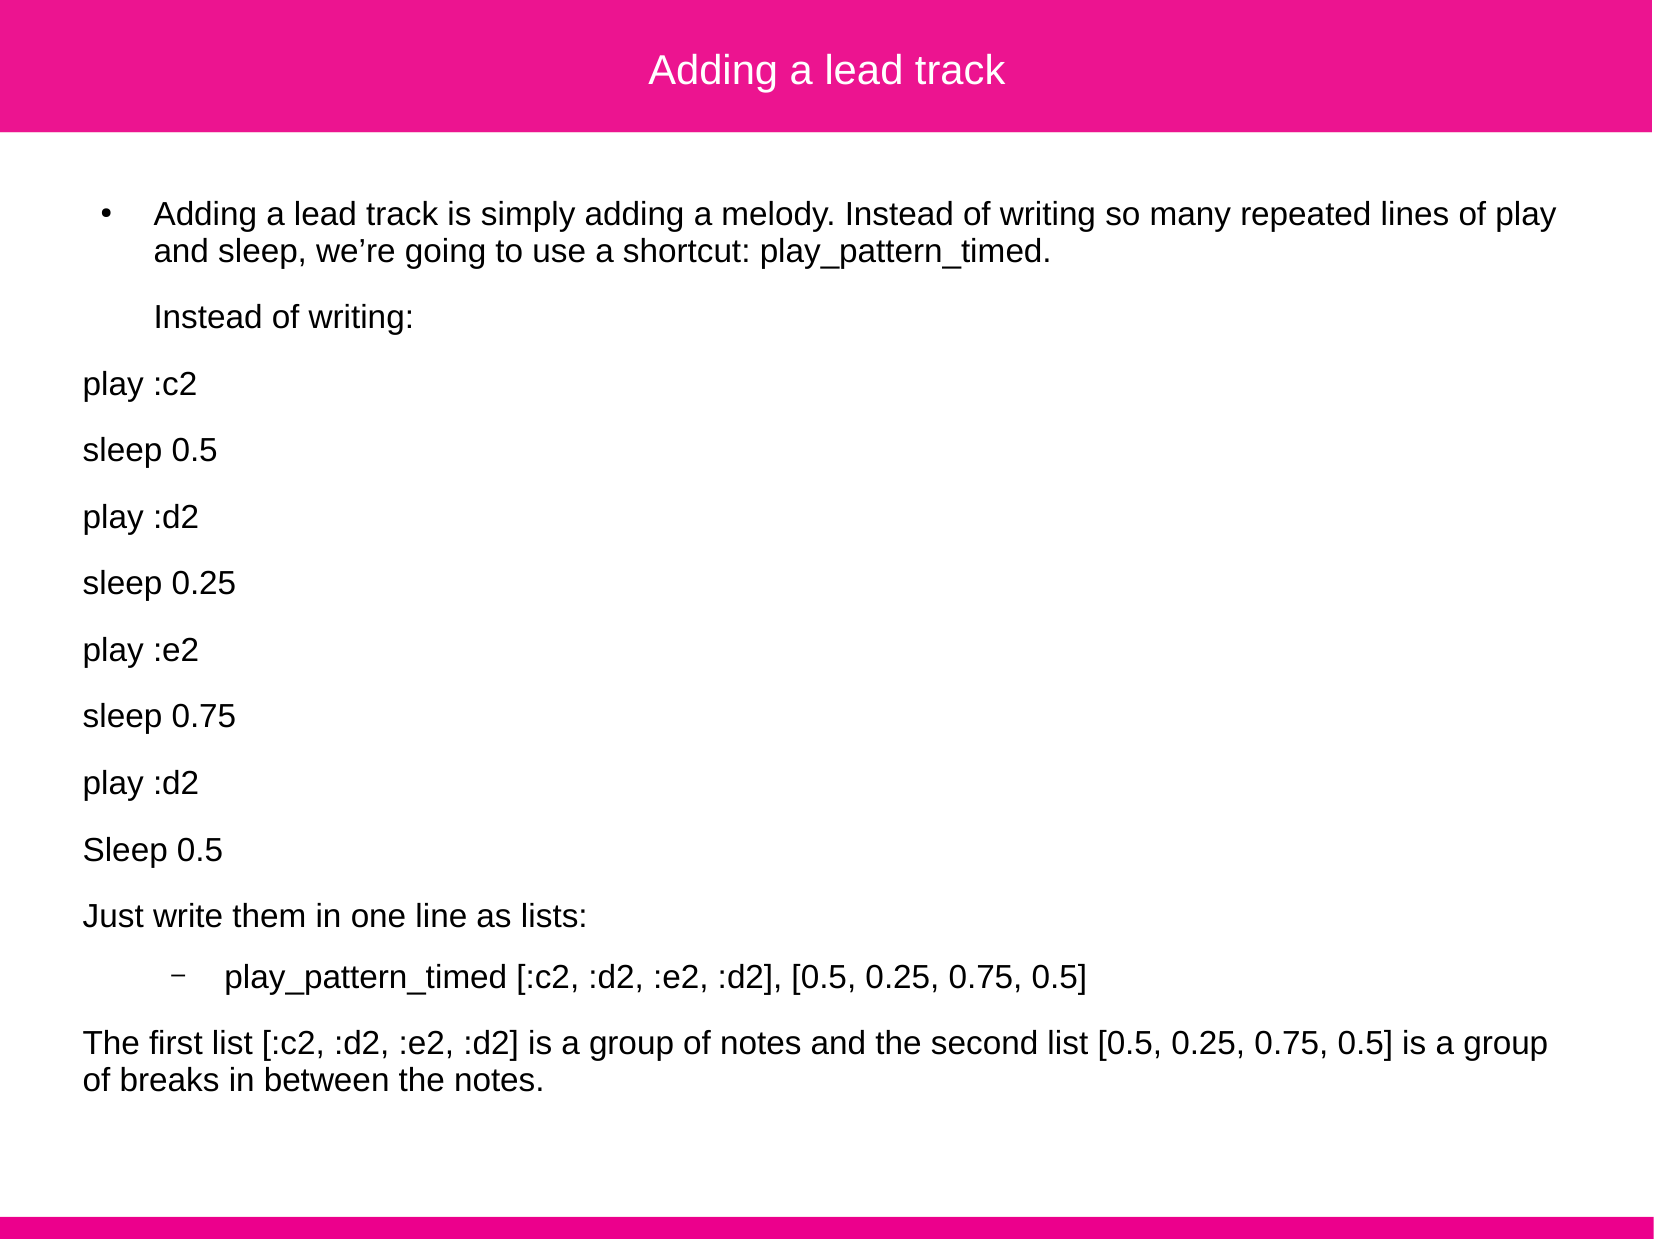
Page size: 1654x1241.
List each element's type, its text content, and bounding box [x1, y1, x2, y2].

title Adding a lead track [82, 46, 1572, 94]
picture [0, 0, 1654, 1241]
list Adding a lead track is simply adding a melody. Instead of writing so many repeated lines of play and sleep, we’re going to use a shortcut: play_pattern_timed. Instead of writing: play :c2 sleep 0.5 play :d2 sleep 0.25 play :e2 sleep 0.75 play :d2 Sleep 0.5 Just write them in one line as lists: play_pattern_timed [:c2, :d2, :e2, :d2], [0.5, 0.25, 0.75, 0.5] The first list [:c2, :d2, :e2, :d2] is a group of notes and the second list [0.5, 0.25, 0.75, 0.5] is a group of breaks in between the notes. [82, 195, 1571, 1186]
